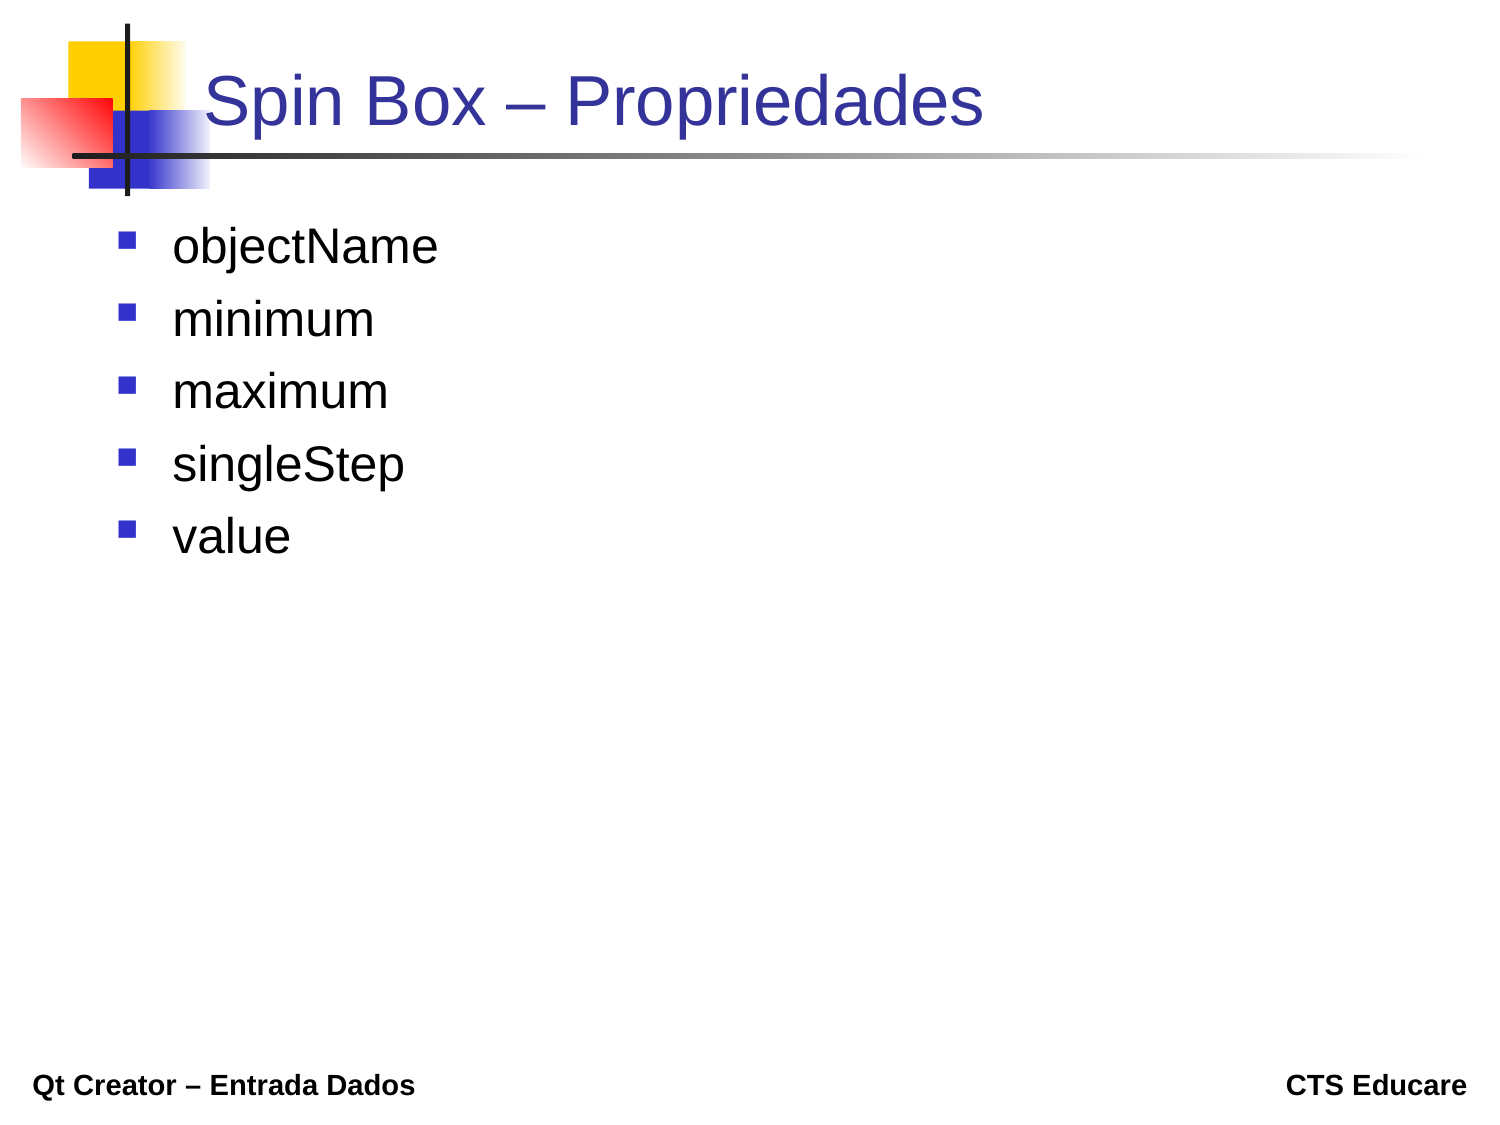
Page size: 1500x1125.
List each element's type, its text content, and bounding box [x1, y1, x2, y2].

title Spin Box – Propriedades [188, 46, 1468, 149]
list objectName minimum maximum singleStep value [100, 206, 1447, 1024]
